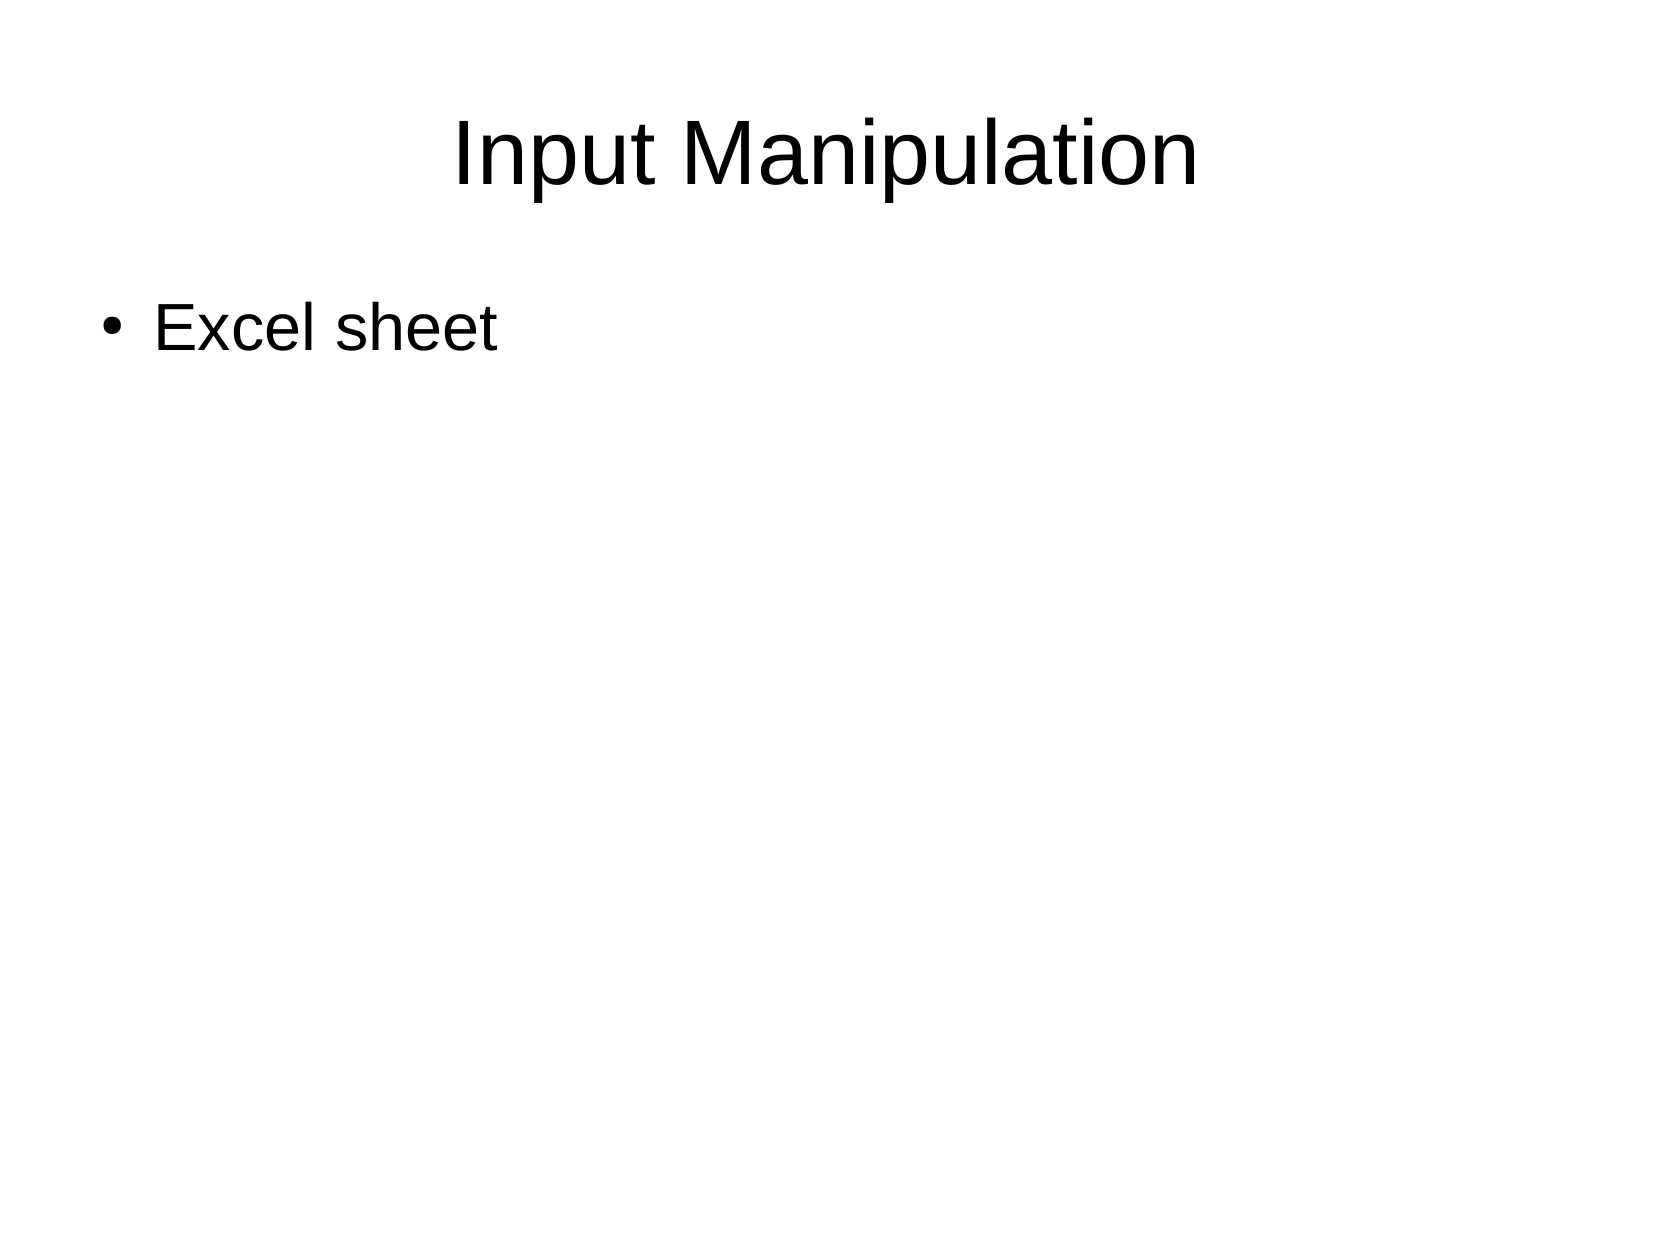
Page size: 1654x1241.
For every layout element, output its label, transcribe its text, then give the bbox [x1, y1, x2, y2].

list Excel sheet [82, 290, 1571, 1109]
title Input Manipulation [82, 49, 1571, 257]
